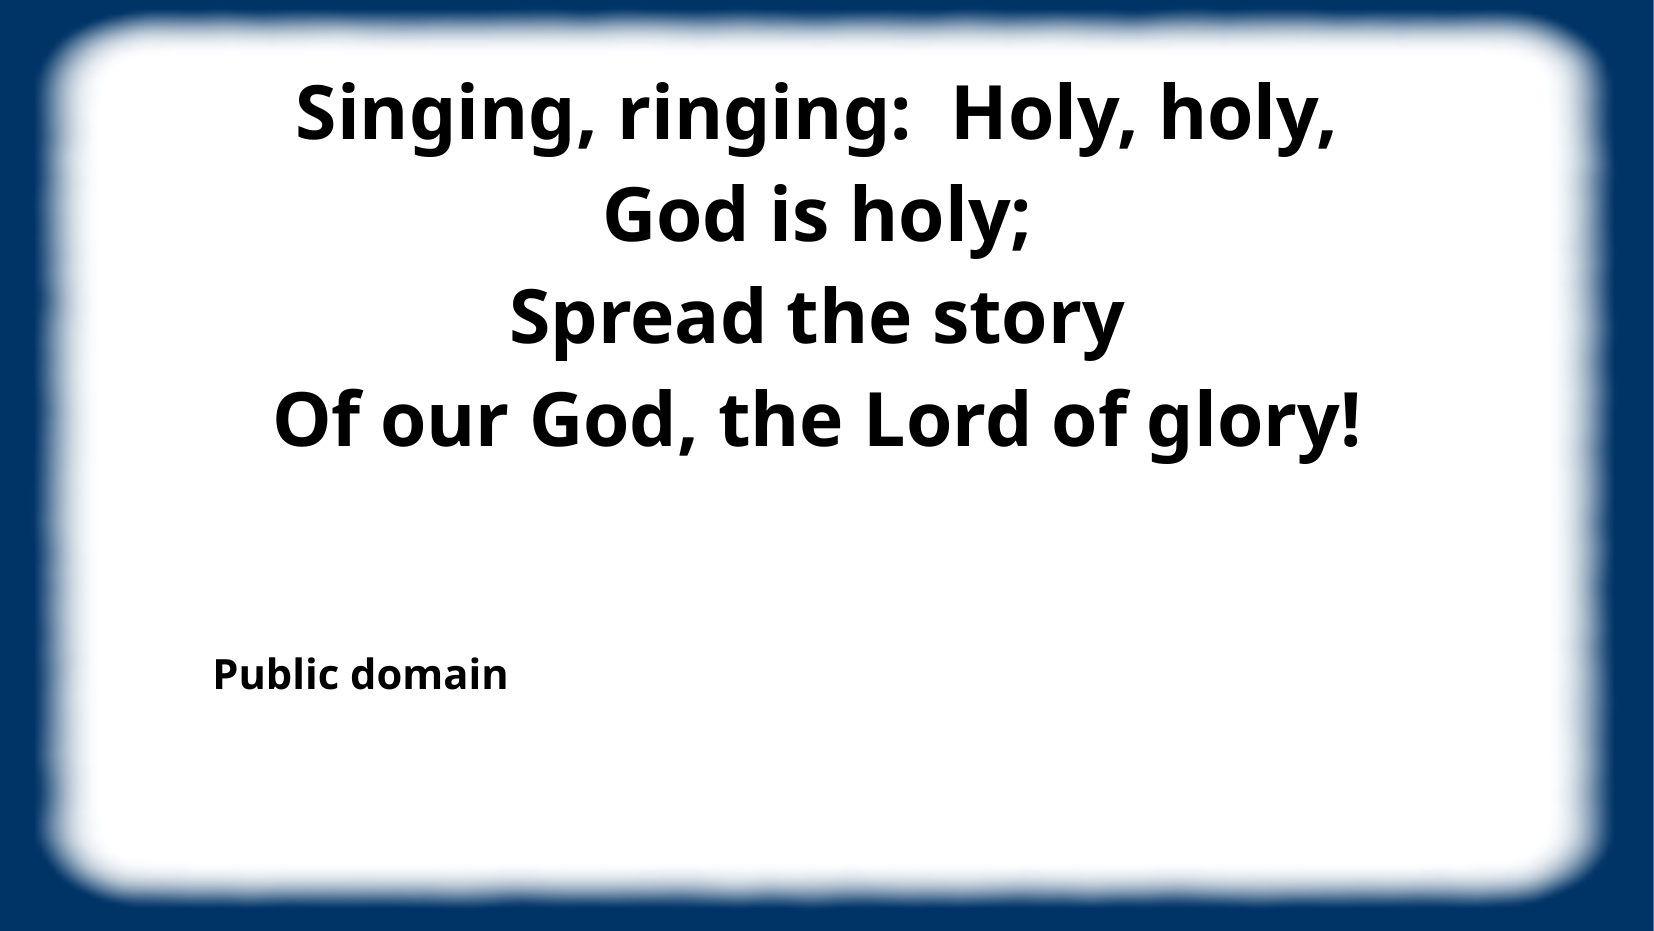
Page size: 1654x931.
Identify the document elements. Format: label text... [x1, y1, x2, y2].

text_box Singing, ringing: Holy, holy, God is holy; Spread the story Of our God, the Lord of glory! Public domain [90, 51, 1546, 738]
picture [0, 0, 1654, 931]
